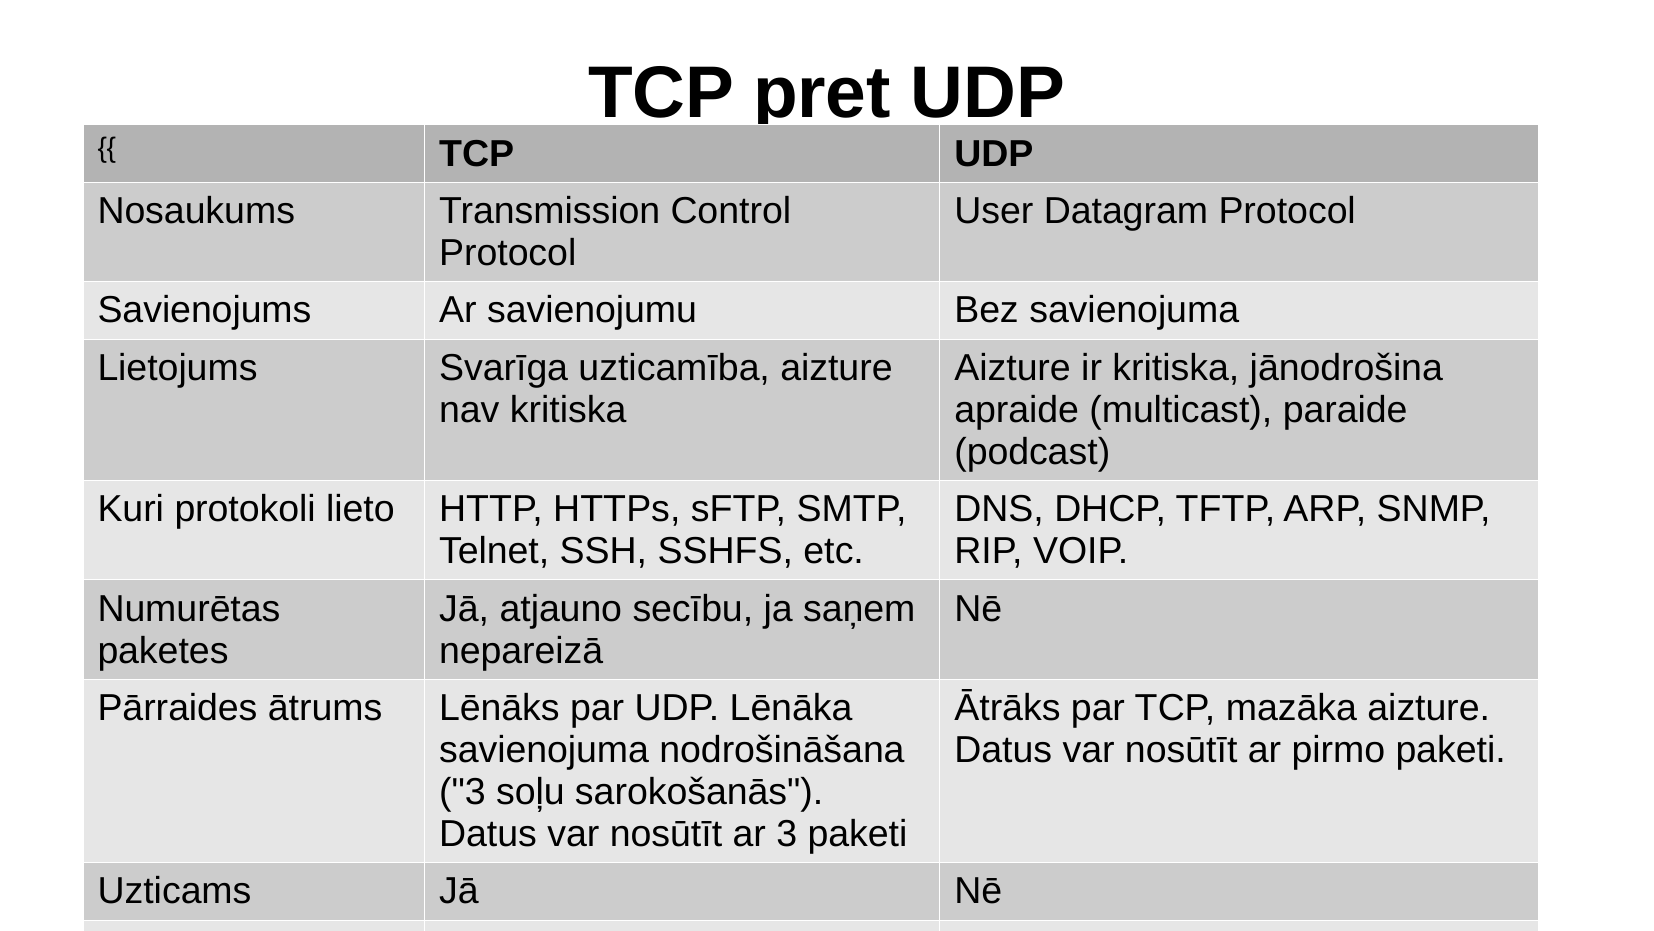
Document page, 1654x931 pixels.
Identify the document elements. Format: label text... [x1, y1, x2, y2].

table_cell Nē [940, 580, 1538, 679]
table_cell Jā, atjauno secību, ja saņem nepareizā [425, 580, 939, 679]
table_cell Numurētas paketes [84, 580, 424, 679]
table_cell Jā [425, 921, 939, 931]
table_cell Bez savienojuma [940, 282, 1538, 339]
table_cell HTTP, HTTPs, sFTP, SMTP, Telnet, SSH, SSHFS, etc. [425, 481, 939, 579]
table_cell Svarīga uzticamība, aizture nav kritiska [425, 340, 939, 480]
title TCP pret UDP [82, 37, 1571, 147]
table_cell Kļūdu kontrole [84, 921, 424, 931]
table_cell Aizture ir kritiska, jānodrošina apraide (multicast), paraide (podcast) [940, 340, 1538, 480]
table_cell DNS, DHCP, TFTP, ARP, SNMP, RIP, VOIP. [940, 481, 1538, 579]
table_cell Jā [425, 863, 939, 920]
table_header {{ [84, 125, 424, 182]
table_cell Ar savienojumu [425, 282, 939, 339]
table_cell Lēnāks par UDP. Lēnāka savienojuma nodrošināšana ("3 soļu sarokošanās"). Datus var nosūtīt ar 3 paketi [425, 680, 939, 862]
table_cell Lietojums [84, 340, 424, 480]
table_cell Nē [940, 863, 1538, 920]
table_cell Nē [940, 921, 1538, 931]
table_cell Pārraides ātrums [84, 680, 424, 862]
table_cell User Datagram Protocol [940, 183, 1538, 281]
table_cell Uzticams [84, 863, 424, 920]
table_header UDP [940, 125, 1538, 182]
table_cell Ātrāks par TCP, mazāka aizture. Datus var nosūtīt ar pirmo paketi. [940, 680, 1538, 862]
table_cell Nosaukums [84, 183, 424, 281]
table_cell Transmission Control Protocol [425, 183, 939, 281]
table_cell Kuri protokoli lieto [84, 481, 424, 579]
table_header TCP [425, 125, 939, 182]
table_cell Savienojums [84, 282, 424, 339]
